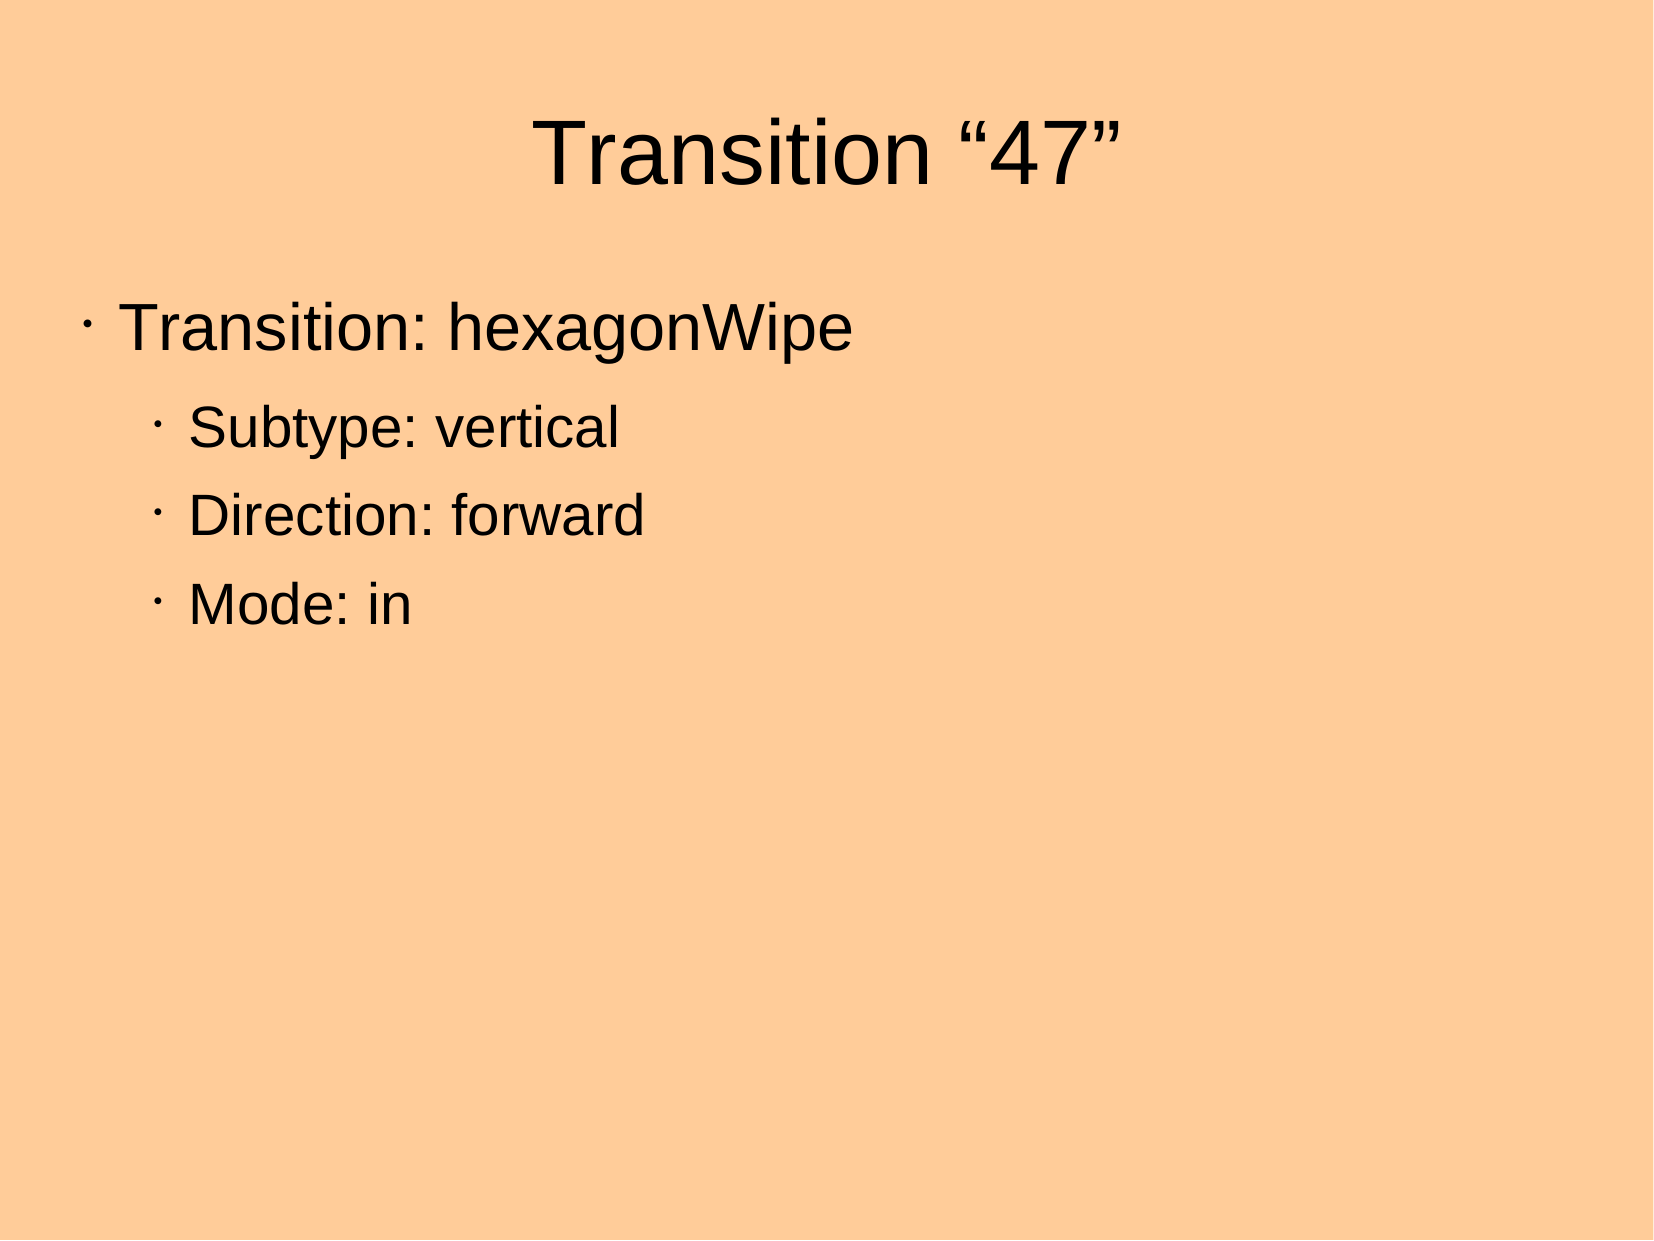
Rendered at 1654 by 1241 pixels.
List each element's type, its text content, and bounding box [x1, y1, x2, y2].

title Transition “47” [82, 49, 1571, 257]
list Transition: hexagonWipe Subtype: vertical Direction: forward Mode: in [82, 290, 1571, 1080]
